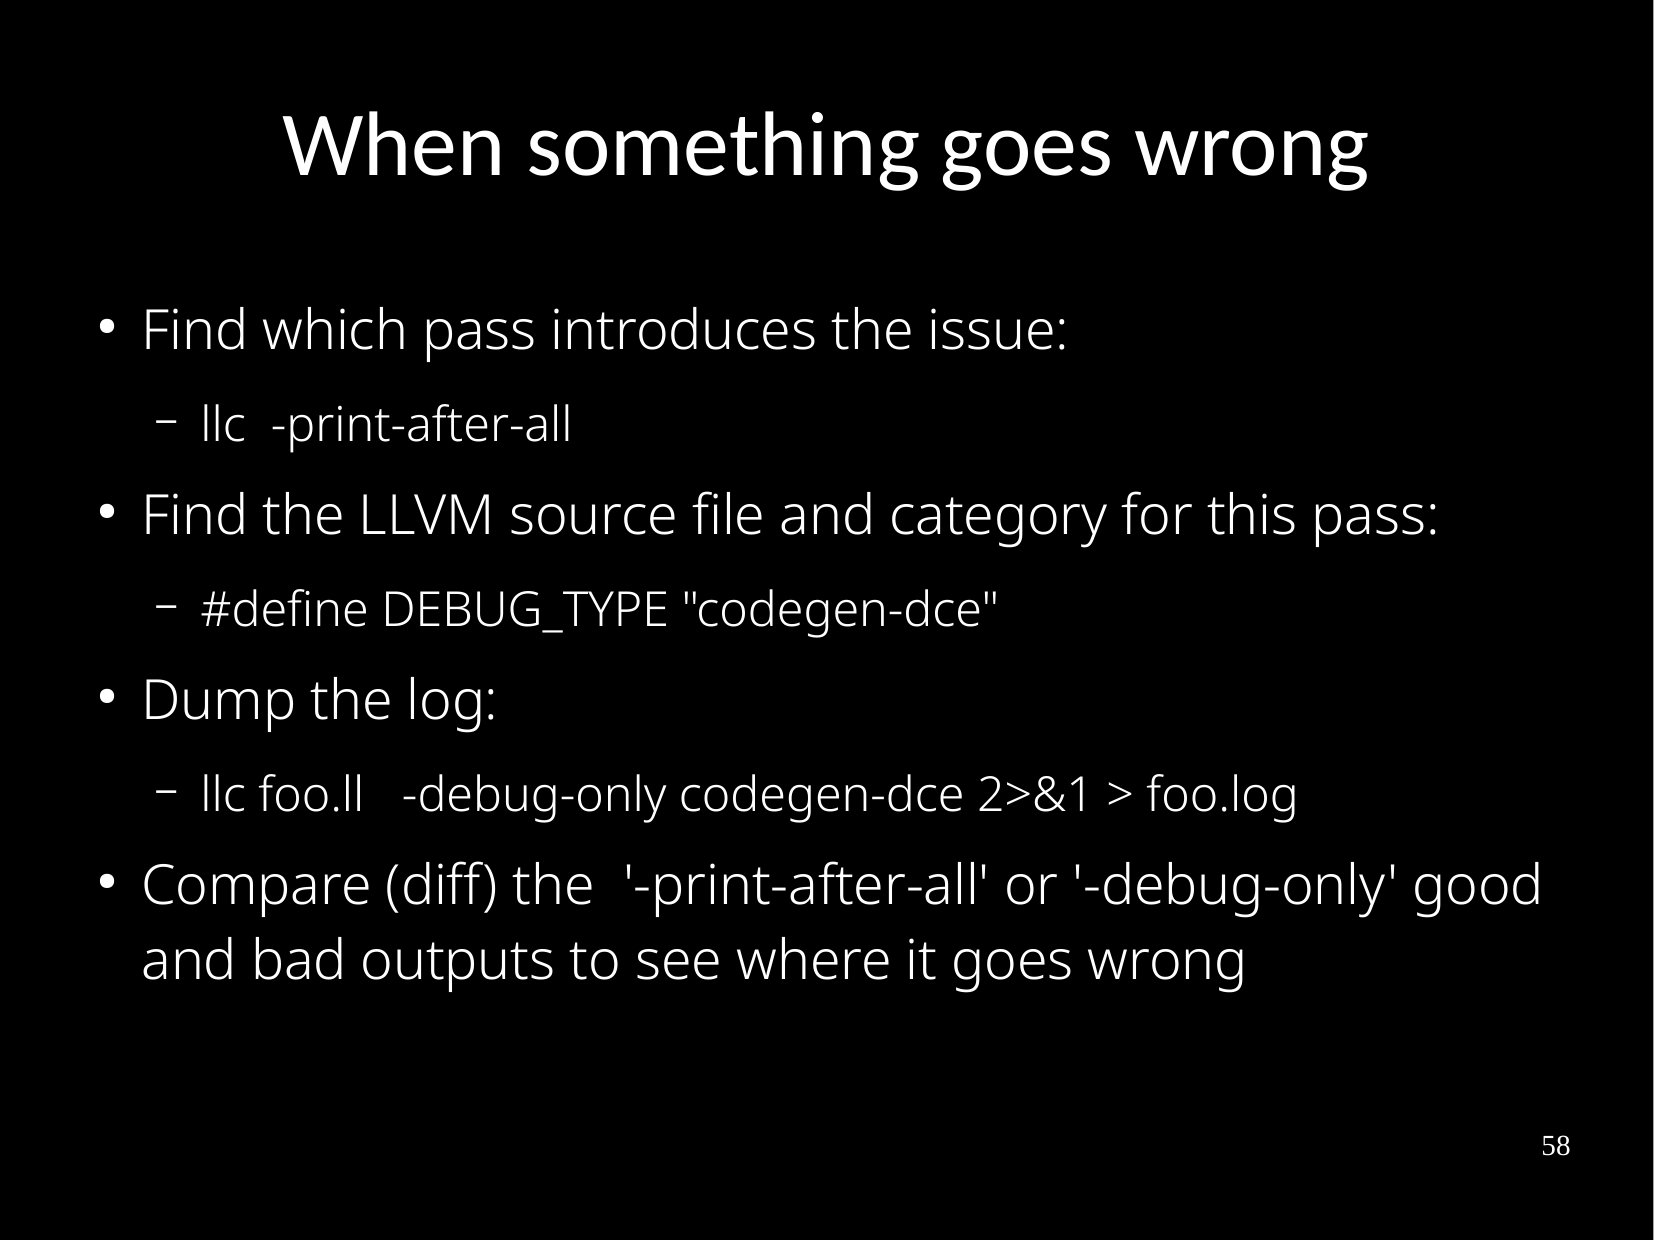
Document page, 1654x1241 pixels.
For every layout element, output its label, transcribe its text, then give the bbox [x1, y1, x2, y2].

title When something goes wrong [82, 49, 1571, 257]
list Find which pass introduces the issue: llc -print-after-all Find the LLVM source file and category for this pass: #define DEBUG_TYPE "codegen-dce" Dump the log: llc foo.ll -debug-only codegen-dce 2>&1 > foo.log Compare (diff) the '-print-after-all' or '-debug-only' good and bad outputs to see where it goes wrong [82, 290, 1571, 1010]
